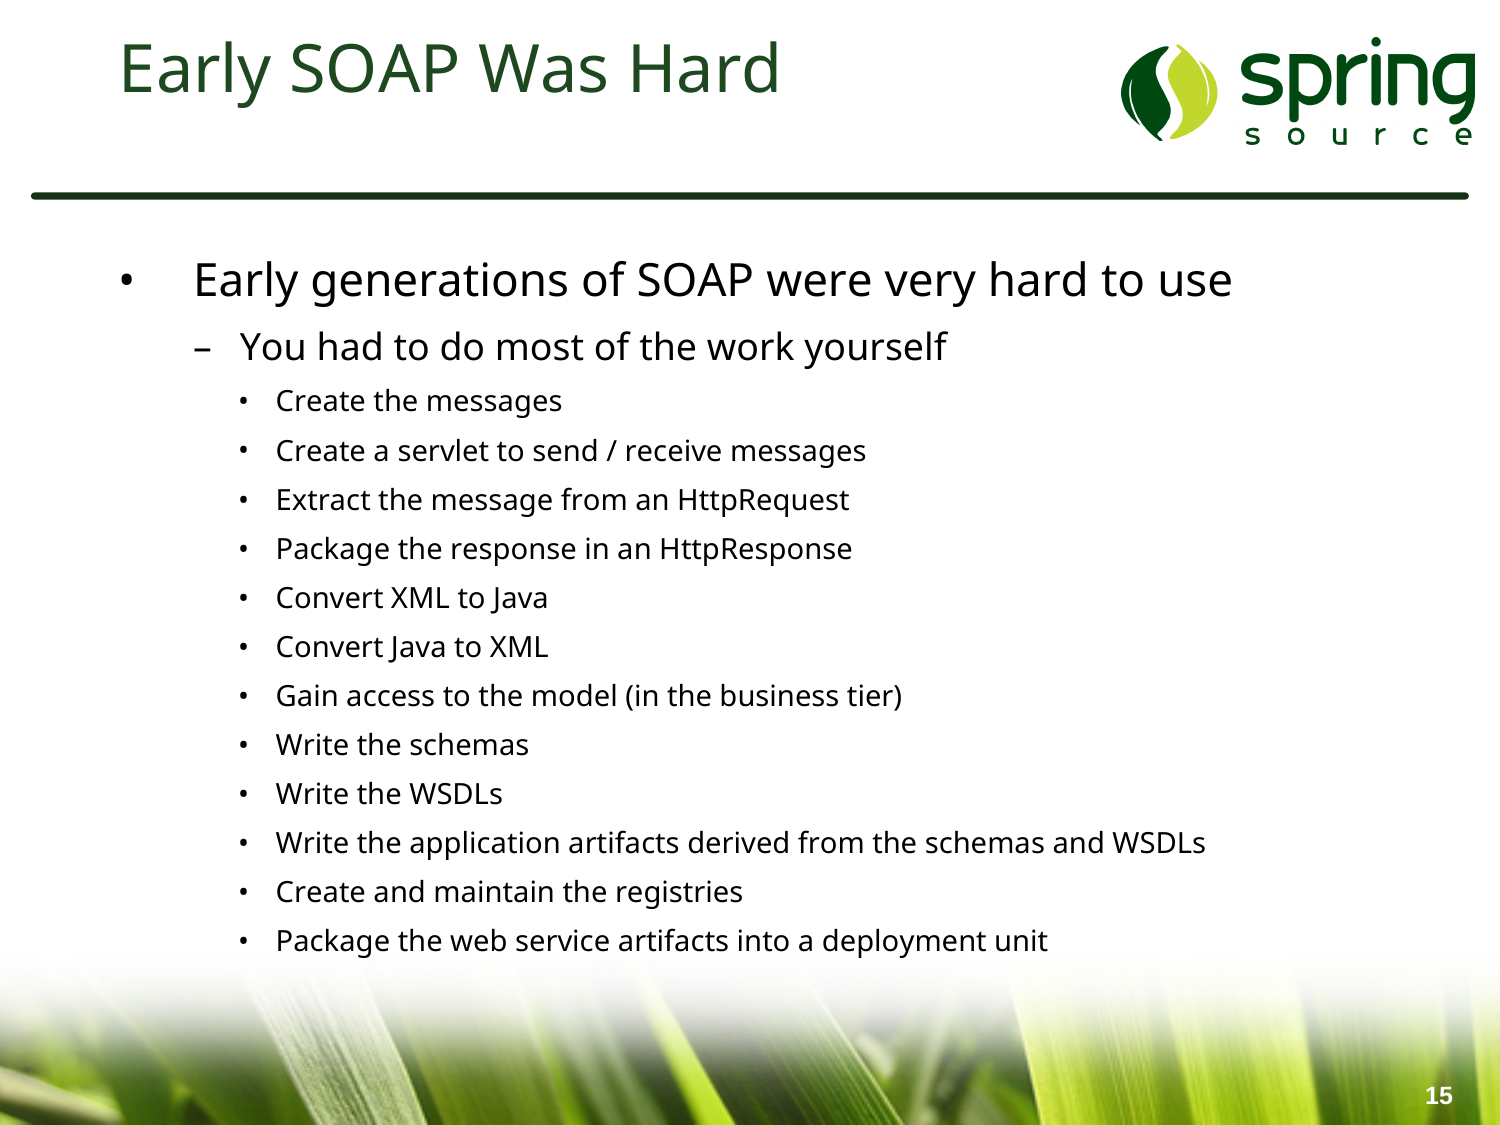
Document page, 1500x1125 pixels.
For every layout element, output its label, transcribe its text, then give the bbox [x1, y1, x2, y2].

picture [776, 944, 785, 949]
list Early generations of SOAP were very hard to use You had to do most of the work yourself Create the messages Create a servlet to send / receive messages Extract the message from an HttpRequest Package the response in an HttpResponse Convert XML to Java Convert Java to XML Gain access to the model (in the business tier) Write the schemas Write the WSDLs Write the application artifacts derived from the schemas and WSDLs Create and maintain the registries Package the web service artifacts into a deployment unit [103, 239, 1394, 905]
picture [825, 944, 834, 949]
picture [1137, 37, 1475, 145]
picture [861, 944, 870, 949]
picture [359, 944, 368, 949]
picture [885, 944, 894, 949]
title Early SOAP Was Hard [103, 13, 1137, 177]
picture [494, 944, 503, 949]
picture [999, 944, 1007, 949]
picture [0, 944, 1500, 1125]
